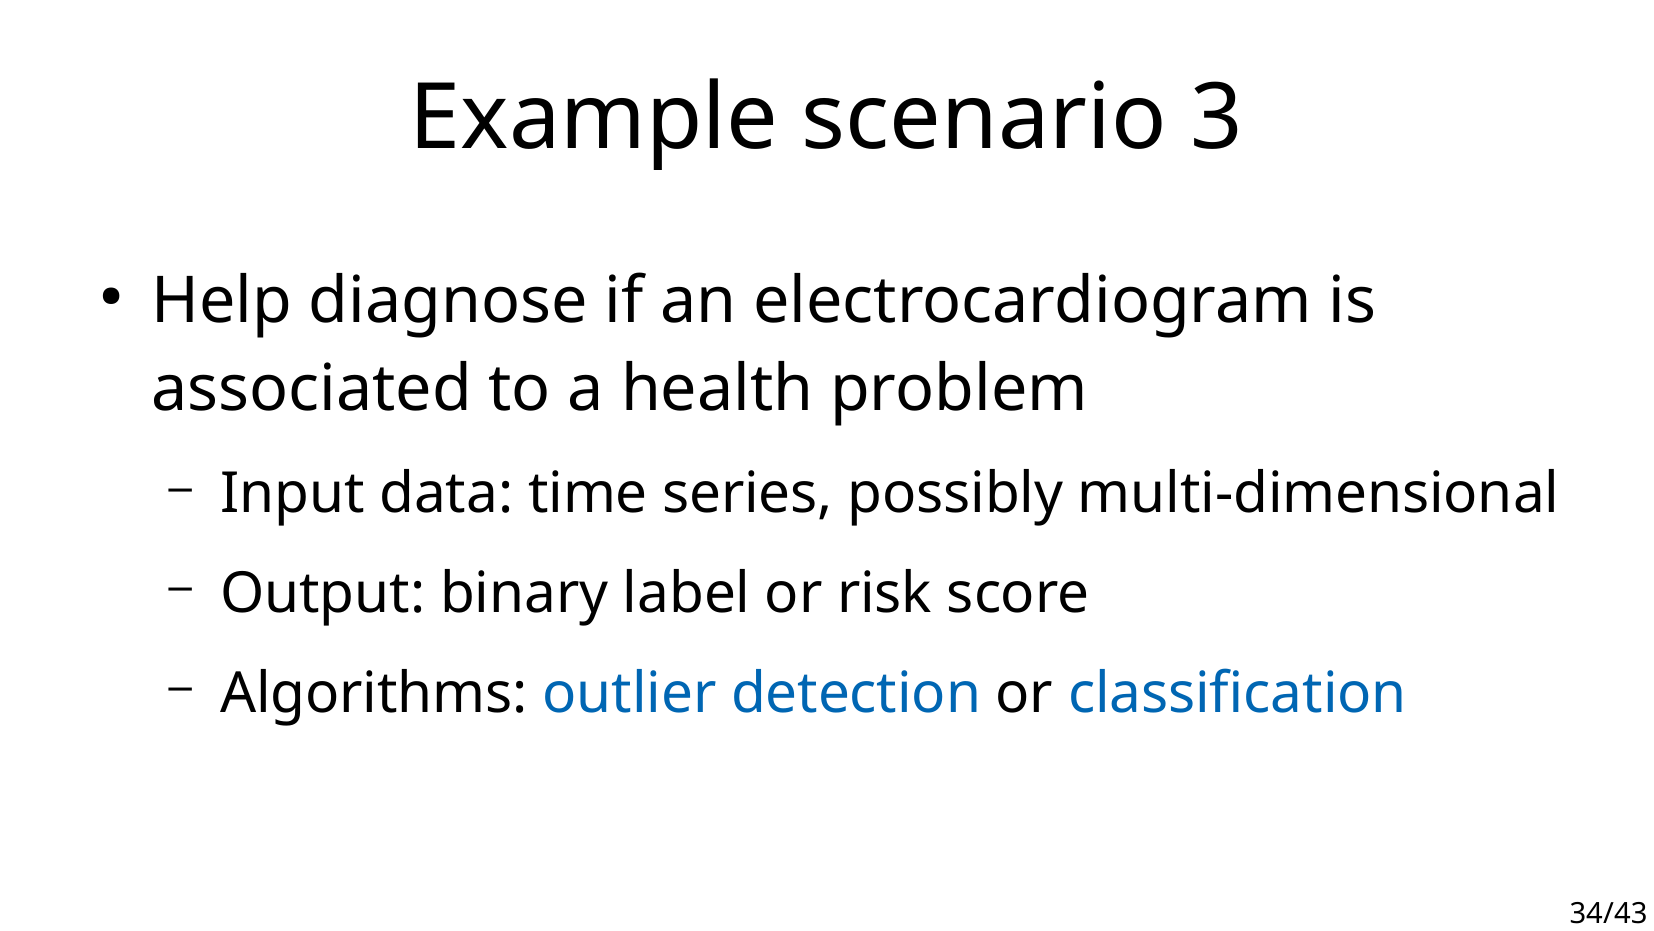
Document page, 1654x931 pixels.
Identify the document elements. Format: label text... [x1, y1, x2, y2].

list Help diagnose if an electrocardiogram is associated to a health problem Input data: time series, possibly multi-dimensional Output: binary label or risk score Algorithms: outlier detection or classification [82, 253, 1571, 793]
title Example scenario 3 [82, 1, 1571, 226]
